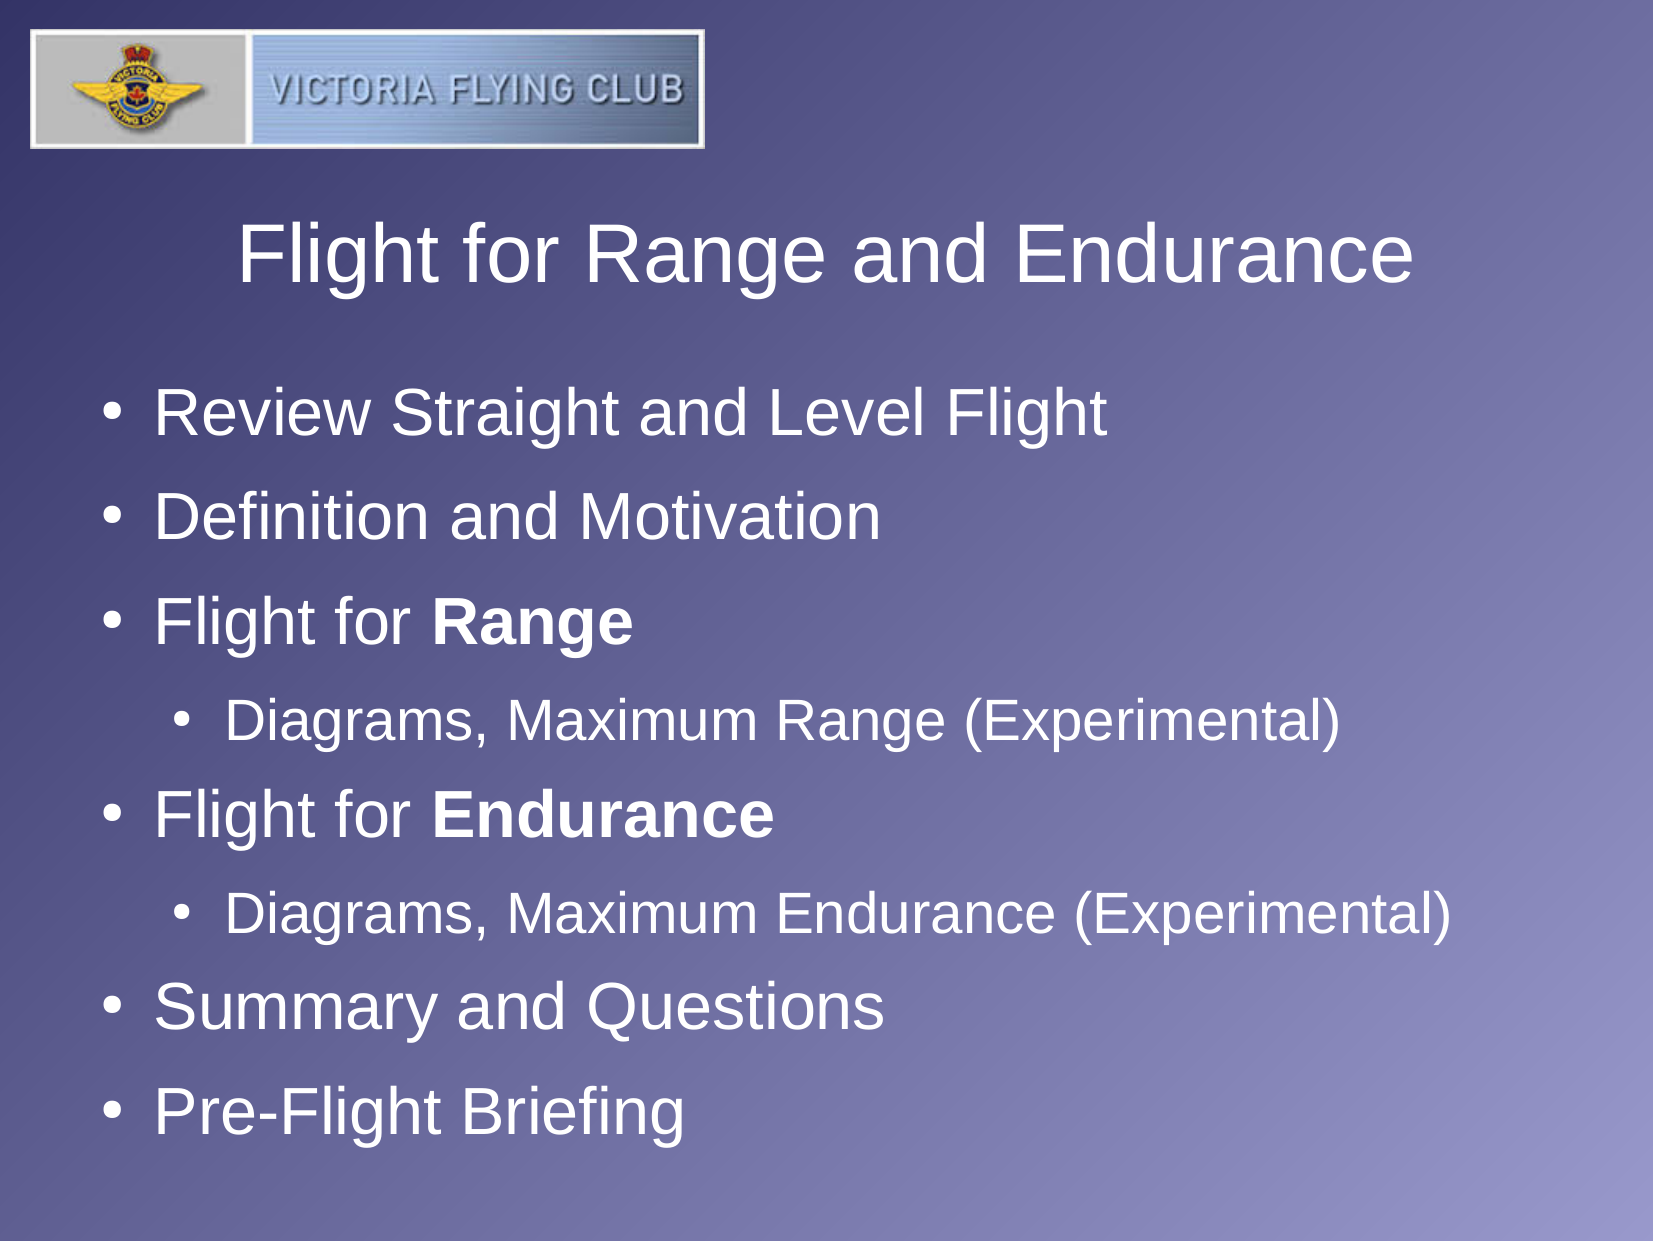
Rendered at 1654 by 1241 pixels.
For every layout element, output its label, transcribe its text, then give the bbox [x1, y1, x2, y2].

list Review Straight and Level Flight Definition and Motivation Flight for Range Diagrams, Maximum Range (Experimental) Flight for Endurance Diagrams, Maximum Endurance (Experimental) Summary and Questions Pre-Flight Briefing [82, 375, 1571, 1201]
picture [30, 29, 705, 149]
title Flight for Range and Endurance [82, 150, 1571, 358]
